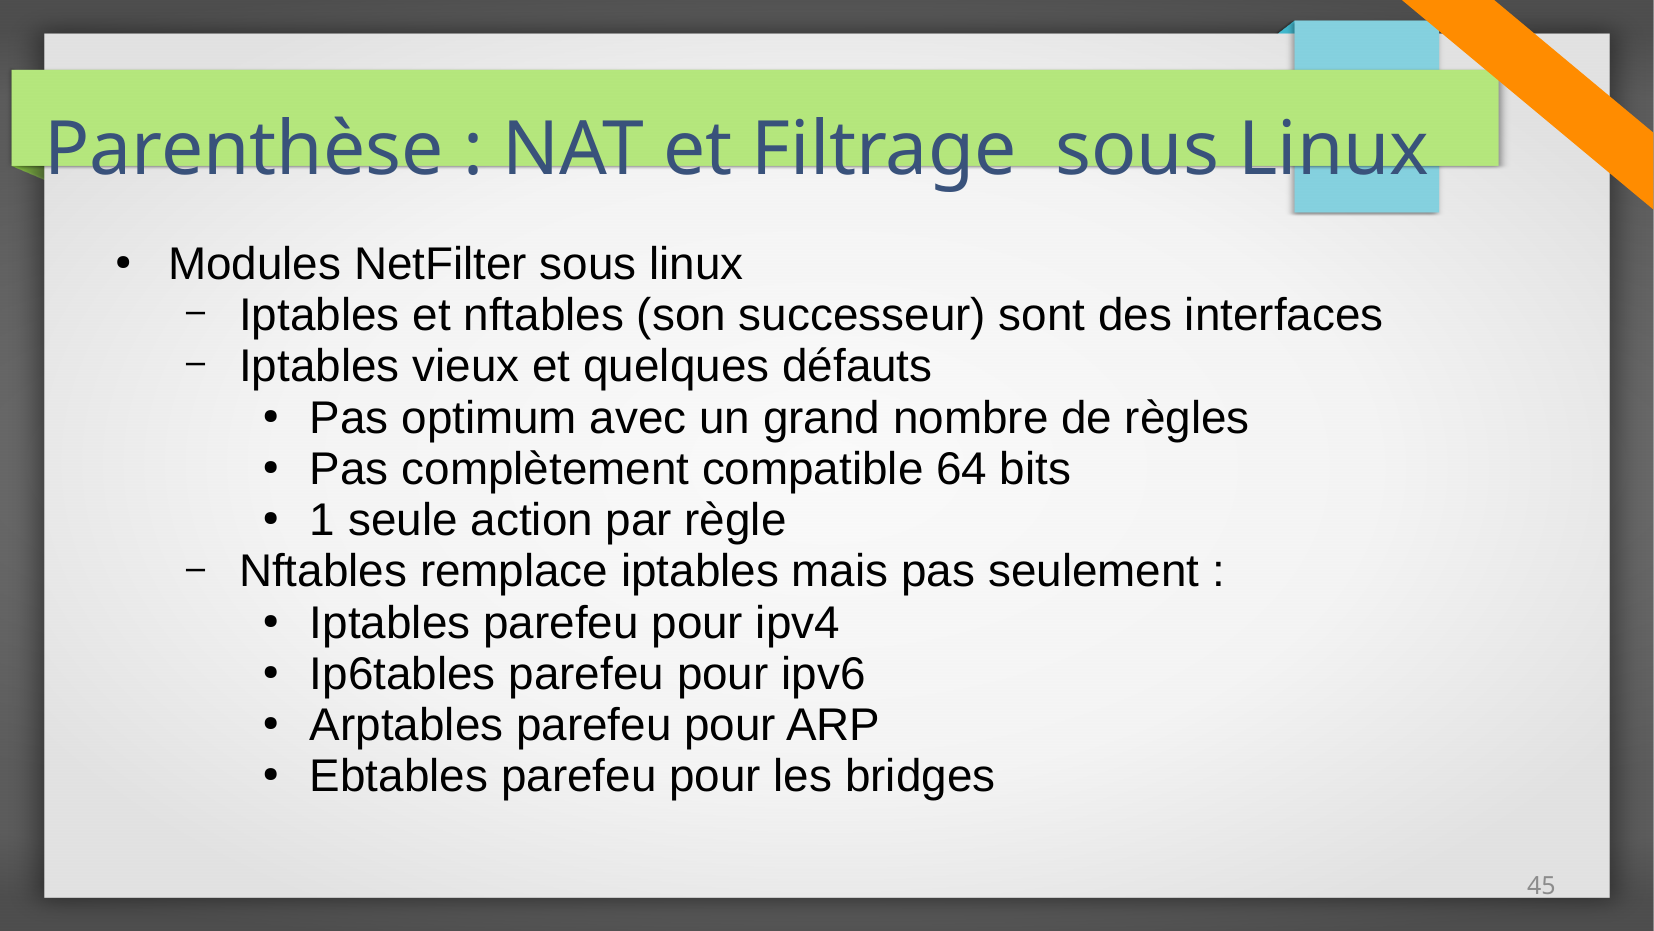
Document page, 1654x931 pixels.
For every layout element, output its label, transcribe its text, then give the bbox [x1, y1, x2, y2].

text_box Modules NetFilter sous linux Iptables et nftables (son successeur) sont des interfaces Iptables vieux et quelques défauts Pas optimum avec un grand nombre de règles Pas complètement compatible 64 bits 1 seule action par règle Nftables remplace iptables mais pas seulement : Iptables parefeu pour ipv4 Ip6tables parefeu pour ipv6 Arptables parefeu pour ARP Ebtables parefeu pour les bridges [82, 230, 1571, 810]
picture [0, 0, 1654, 931]
text_box Parenthèse : NAT et Filtrage sous Linux [29, 87, 1447, 178]
picture [1496, 0, 1654, 132]
text_box <numéro> [1184, 862, 1571, 912]
